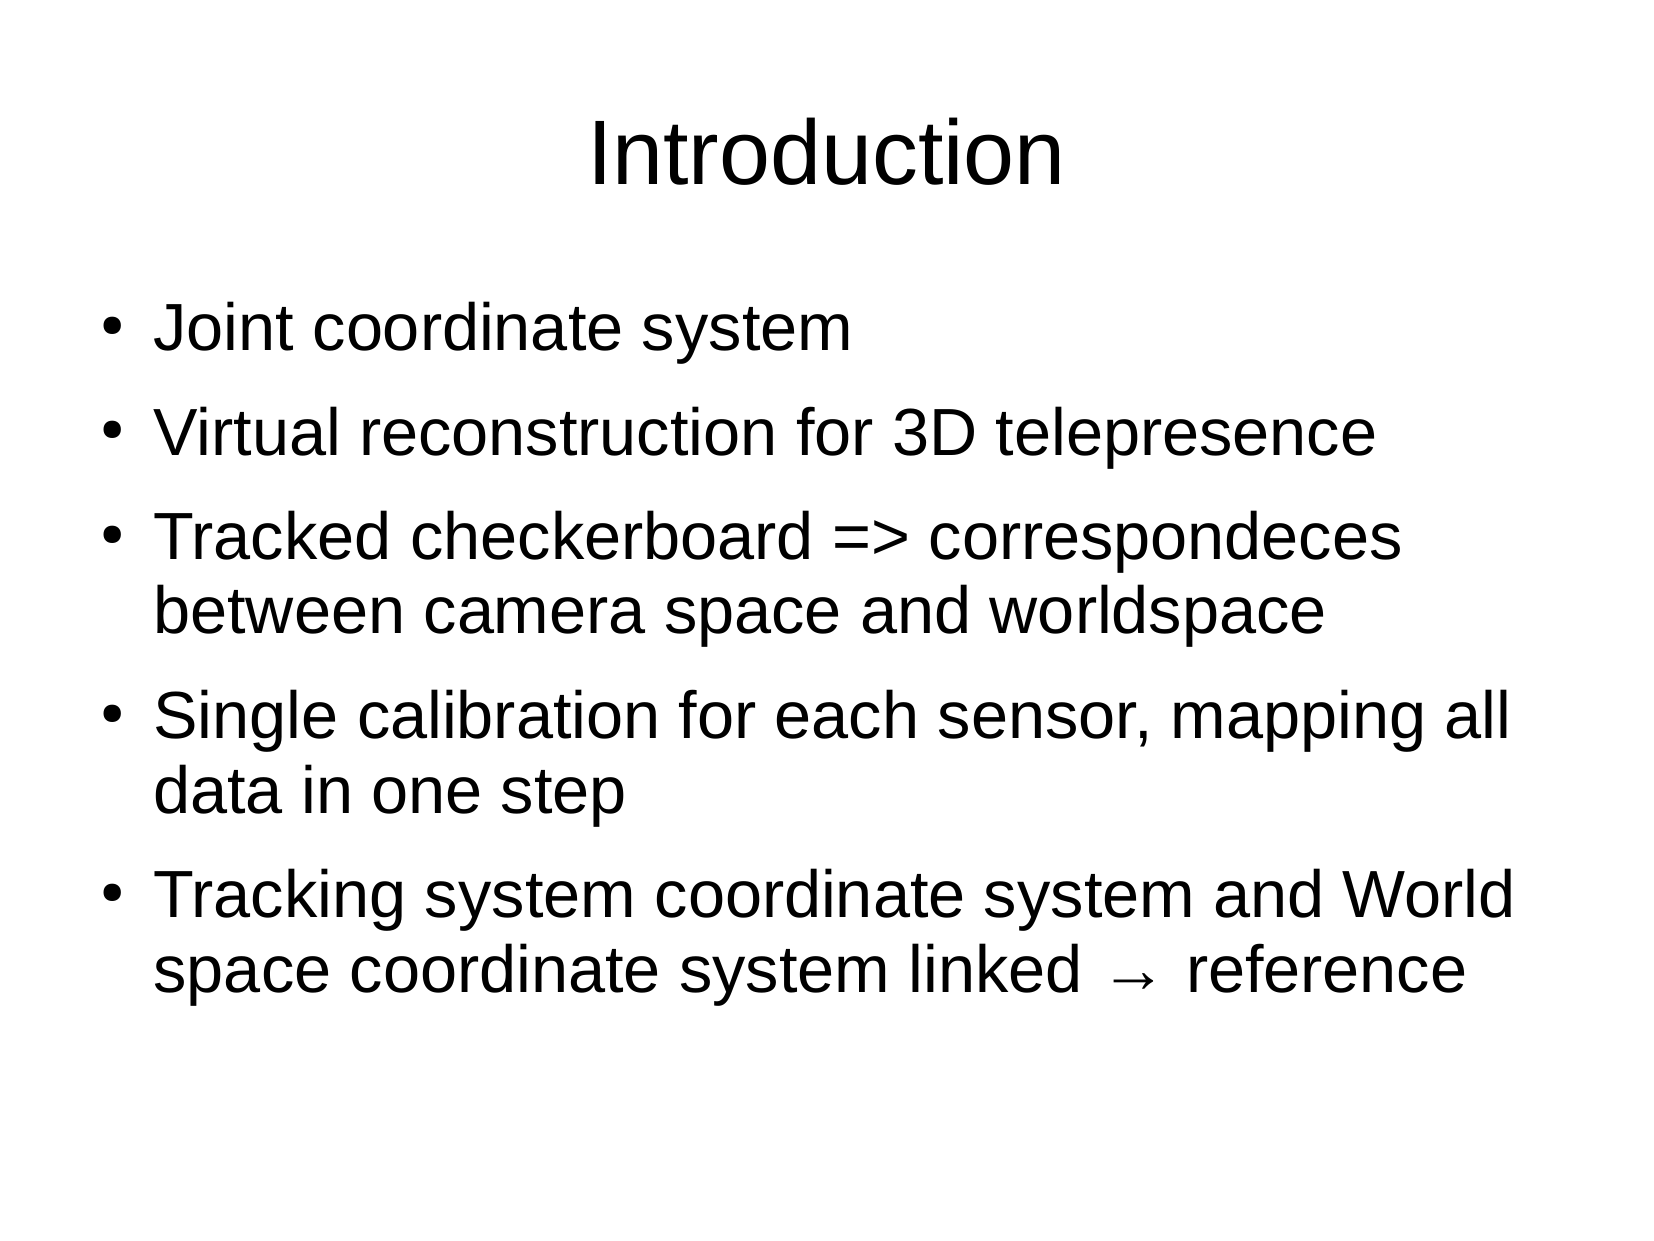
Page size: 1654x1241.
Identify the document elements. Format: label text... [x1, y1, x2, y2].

title Introduction [82, 49, 1571, 257]
list Joint coordinate system Virtual reconstruction for 3D telepresence Tracked checkerboard => correspondeces between camera space and worldspace Single calibration for each sensor, mapping all data in one step Tracking system coordinate system and World space coordinate system linked → reference [82, 290, 1571, 1010]
